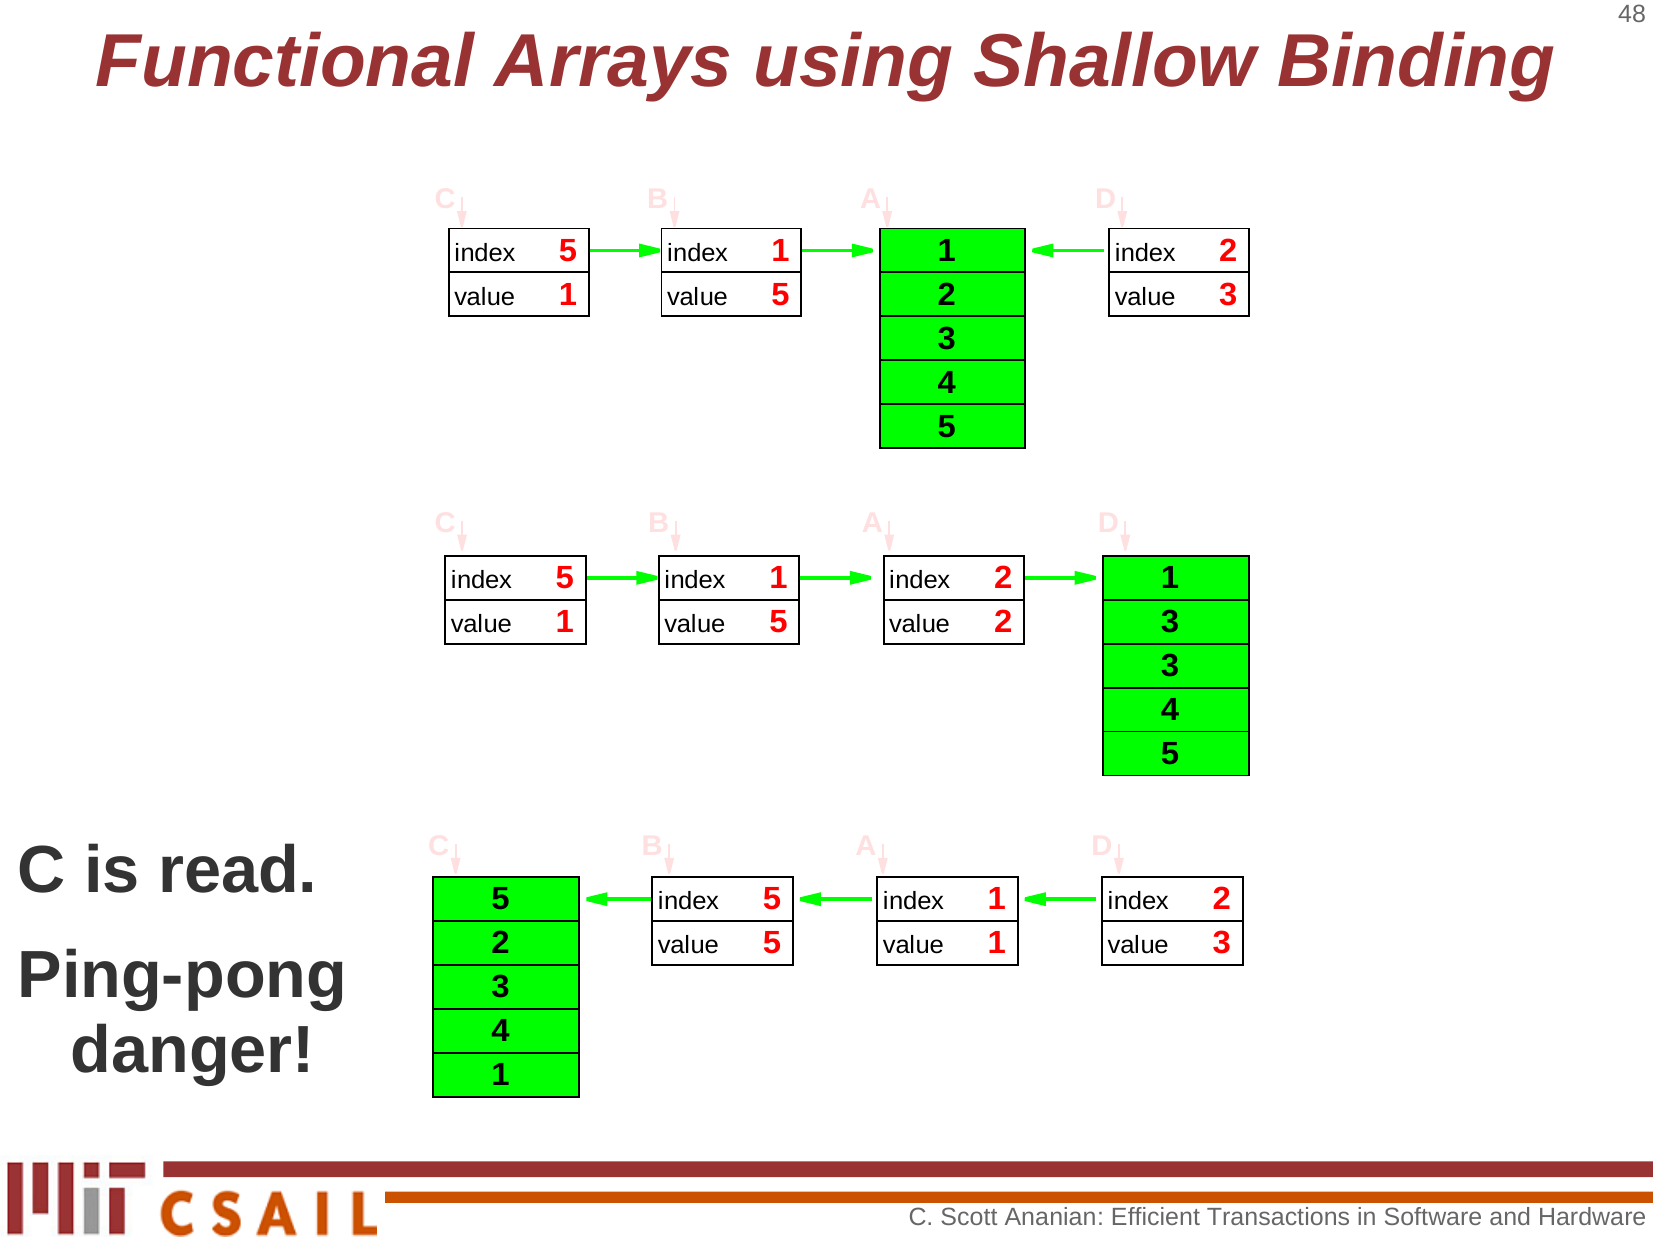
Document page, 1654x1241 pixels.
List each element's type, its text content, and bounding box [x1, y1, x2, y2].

list C is read. Ping-pong danger! [0, 832, 415, 1124]
picture [421, 498, 1278, 804]
title Functional Arrays using Shallow Binding [0, 0, 1653, 121]
picture [421, 175, 1278, 476]
picture [415, 821, 1272, 1125]
picture [0, 1155, 377, 1237]
